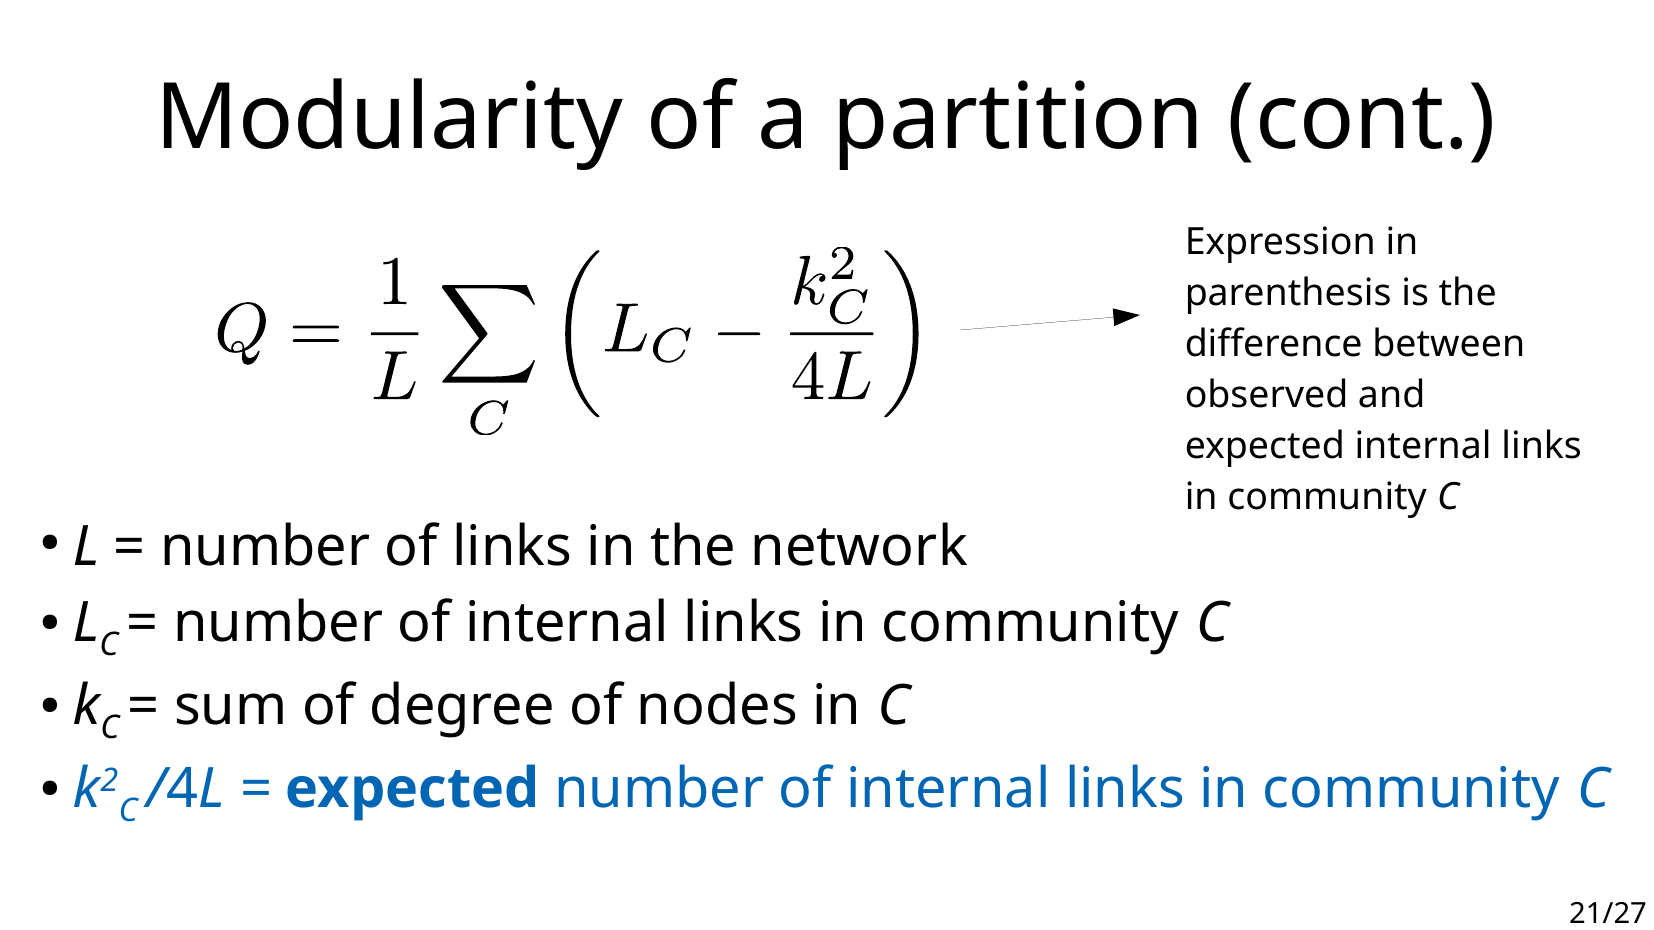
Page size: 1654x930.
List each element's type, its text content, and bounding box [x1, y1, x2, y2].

picture [214, 247, 934, 435]
text_box Expression in parenthesis is the difference between observed and expected internal links in community C [1170, 207, 1606, 497]
title Modularity of a partition (cont.) [82, 1, 1571, 225]
list L = number of links in the network LC = number of internal links in community C kC = sum of degree of nodes in C k2C /4L = expected number of internal links in community C [29, 505, 1626, 871]
